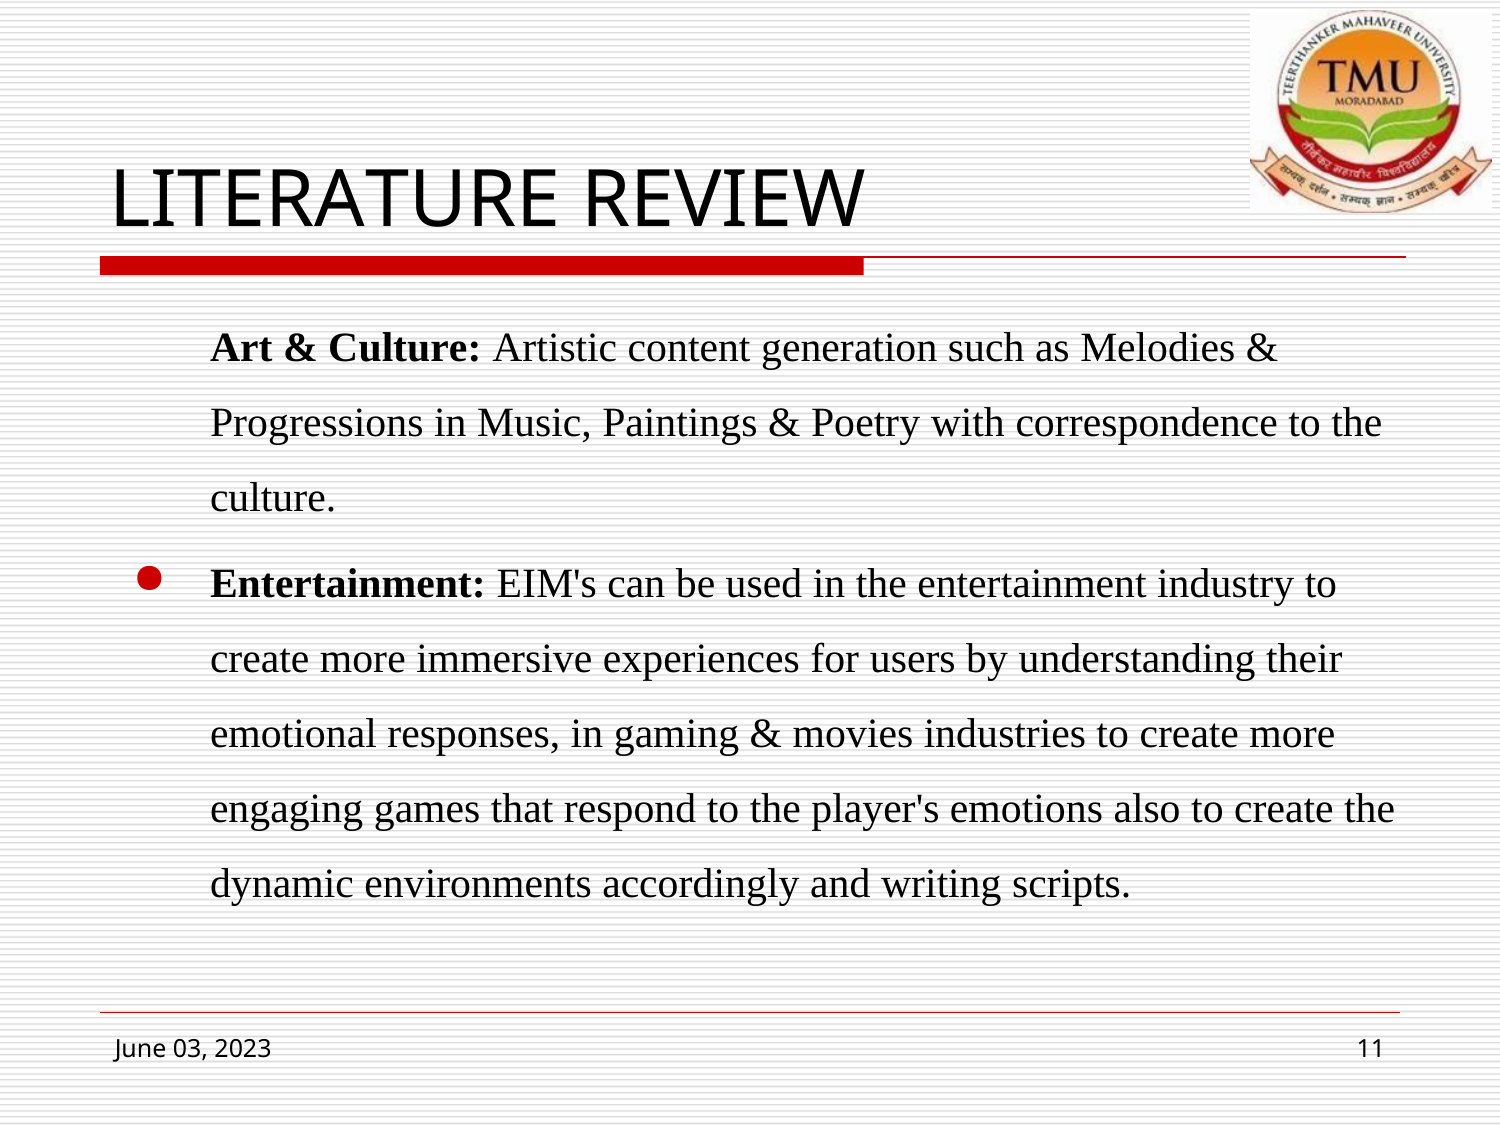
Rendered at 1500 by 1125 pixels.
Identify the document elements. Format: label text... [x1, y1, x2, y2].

text_box June 03, 2023 [99, 1024, 426, 1103]
picture [0, 0, 1500, 1125]
text_box <number> [1074, 1024, 1401, 1103]
list Art & Culture: Artistic content generation such as Melodies & Progressions in Music, Paintings & Poetry with correspondence to the culture. Entertainment: EIM's can be used in the entertainment industry to create more immersive experiences for users by understanding their emotional responses, in gaming & movies industries to create more engaging games that respond to the player's emotions also to create the dynamic environments accordingly and writing scripts. [117, 287, 1426, 1038]
title LITERATURE REVIEW [94, 50, 1407, 250]
